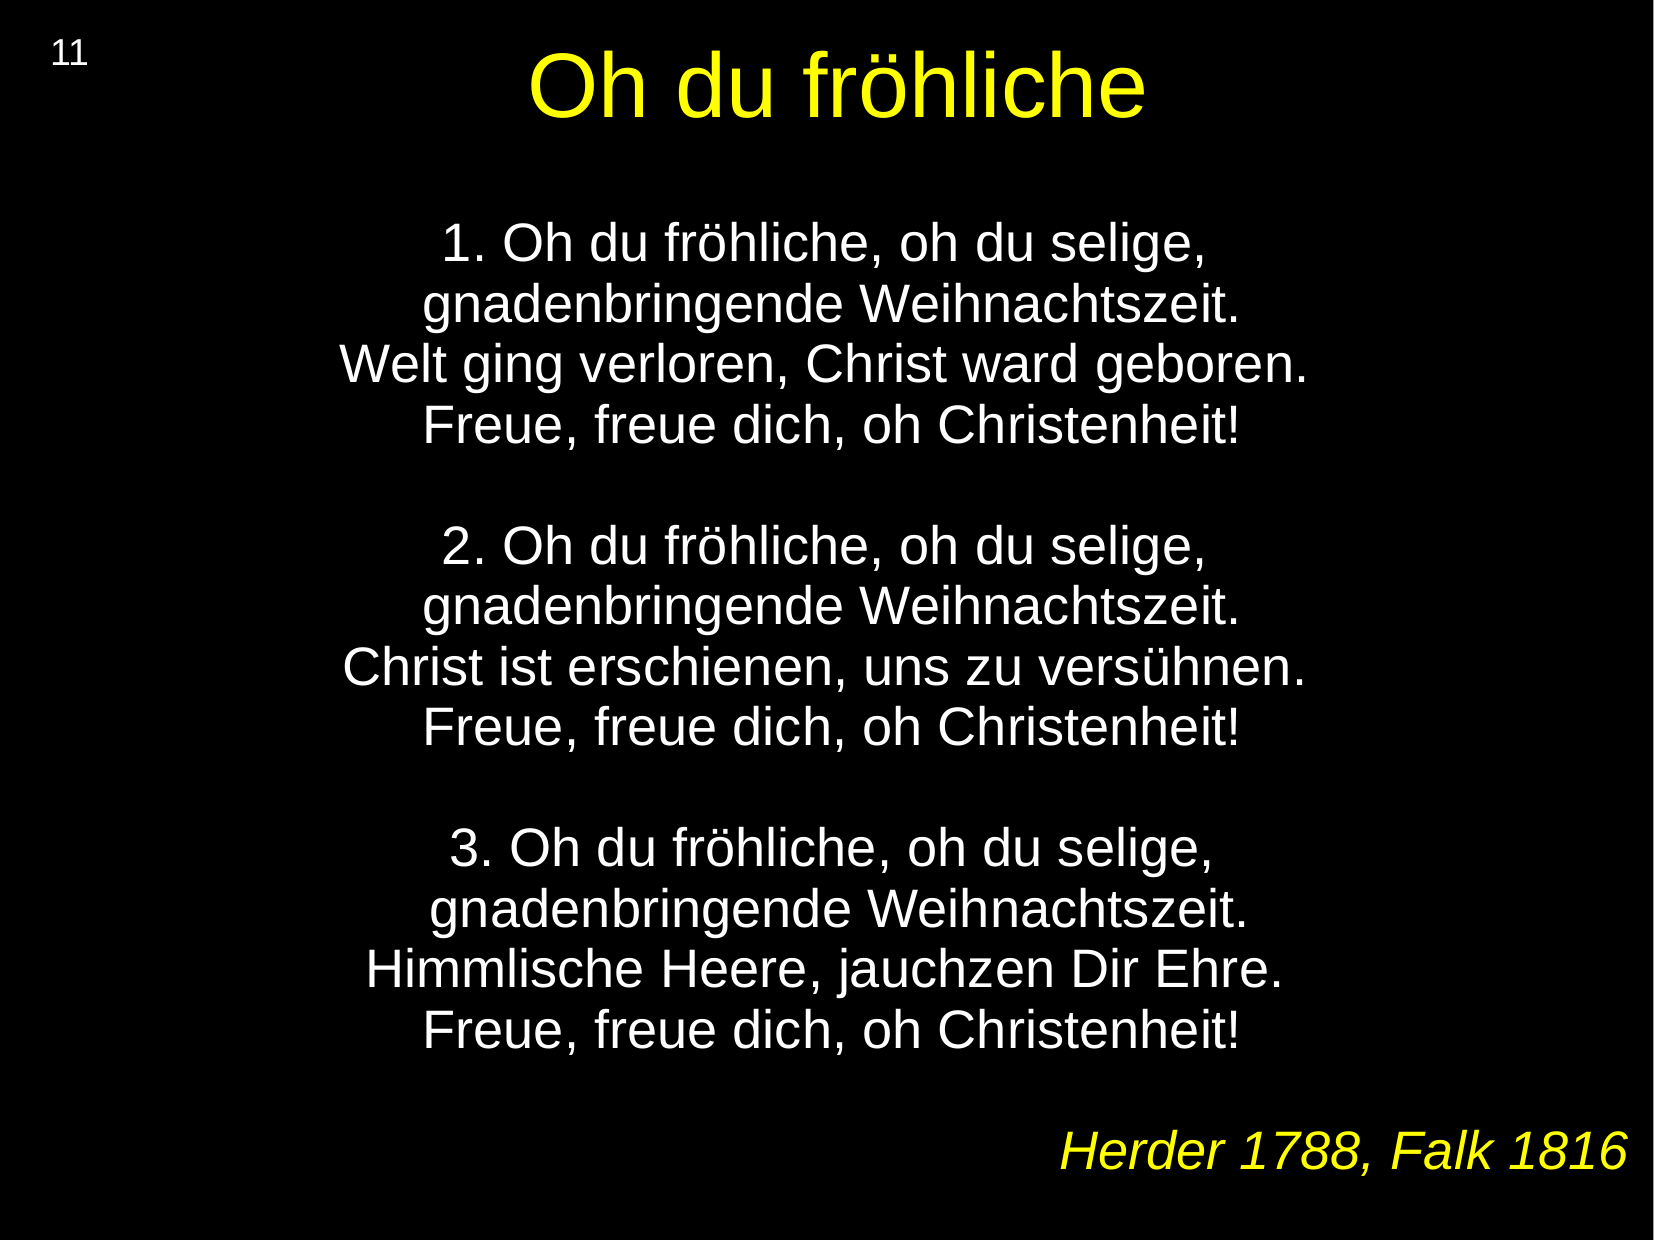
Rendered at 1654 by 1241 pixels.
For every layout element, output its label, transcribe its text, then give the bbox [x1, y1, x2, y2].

title Oh du fröhliche [94, 5, 1583, 166]
list 1. Oh du fröhliche, oh du selige, gnadenbringende Weihnachtszeit. Welt ging verloren, Christ ward geboren. Freue, freue dich, oh Christenheit! 2. Oh du fröhliche, oh du selige, gnadenbringende Weihnachtszeit. Christ ist erschienen, uns zu versühnen. Freue, freue dich, oh Christenheit! 3. Oh du fröhliche, oh du selige, gnadenbringende Weihnachtszeit. Himmlische Heere, jauchzen Dir Ehre. Freue, freue dich, oh Christenheit! Herder 1788, Falk 1816 [35, 177, 1630, 1217]
text_box 11 [35, 23, 130, 81]
